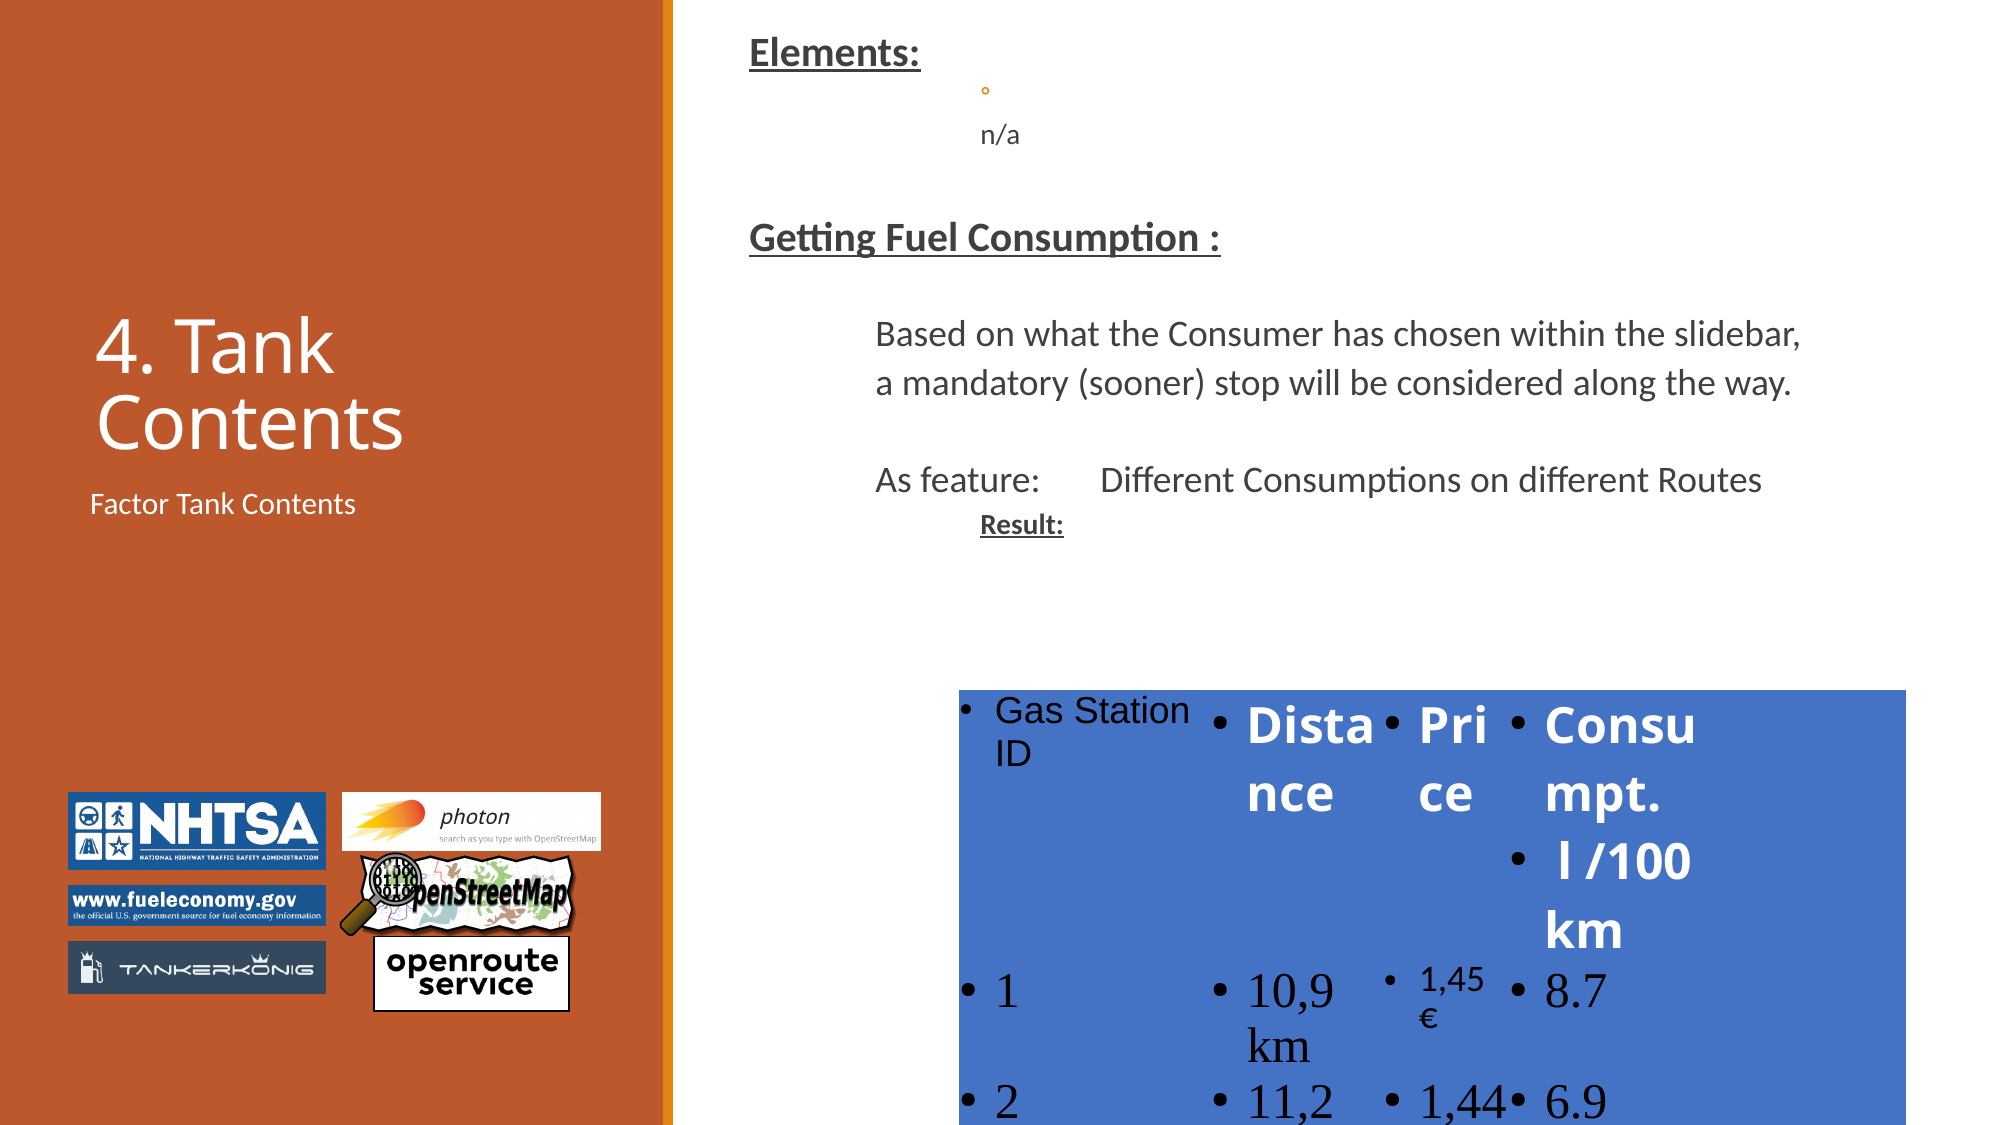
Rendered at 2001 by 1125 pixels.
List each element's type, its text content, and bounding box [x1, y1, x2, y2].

table_header Gas Station ID [959, 690, 1211, 963]
table_cell 8.7 [1509, 963, 1723, 1074]
list Elements: n/a Getting Fuel Consumption : Based on what the Consumer has chosen within the slidebar, a mandatory (sooner) stop will be considered along the way. As feature: Different Consumptions on different Routes Result: [734, 22, 1860, 1046]
table_cell 1 [959, 963, 1211, 1074]
picture [374, 937, 569, 1011]
table_cell 6.9 [1509, 1074, 1723, 1125]
table_cell 10,9 km [1211, 963, 1384, 1074]
picture [68, 792, 326, 870]
picture [68, 885, 326, 927]
table_cell 1,45 € [1384, 963, 1509, 1074]
table_header Consumpt. l /100 km [1509, 690, 1723, 963]
table_header Distance [1211, 690, 1384, 963]
table_cell 2 [959, 1074, 1211, 1125]
table_cell 1,44 € [1384, 1074, 1509, 1125]
table_header [1723, 690, 1906, 963]
title 4. Tank Contents [80, 97, 606, 473]
list Factor Tank Contents [75, 479, 601, 1035]
picture [68, 941, 326, 994]
table_cell 11,2 km [1211, 1074, 1384, 1125]
table_cell [1723, 1074, 1906, 1125]
picture [338, 792, 601, 937]
table_header Price [1384, 690, 1509, 963]
table_cell [1723, 963, 1906, 1074]
